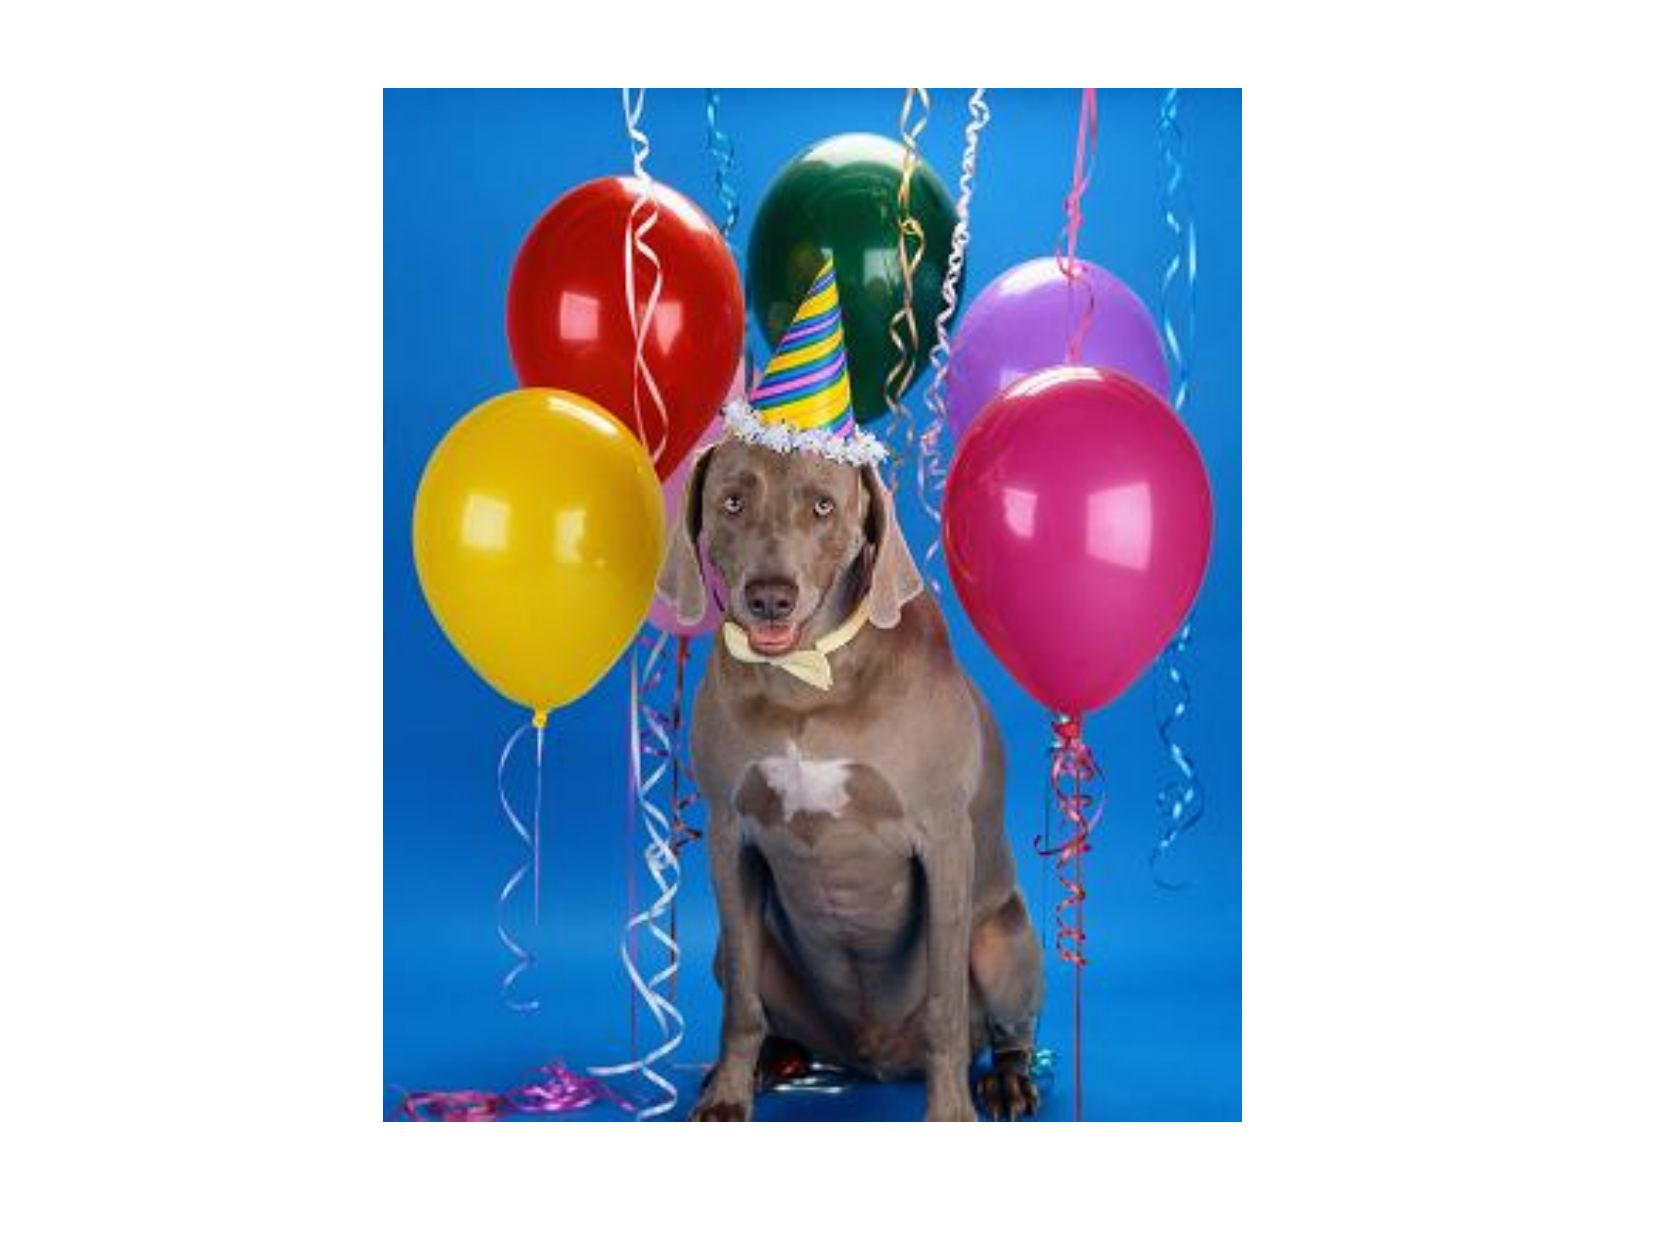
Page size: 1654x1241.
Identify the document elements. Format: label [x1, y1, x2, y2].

picture [383, 88, 1242, 1123]
